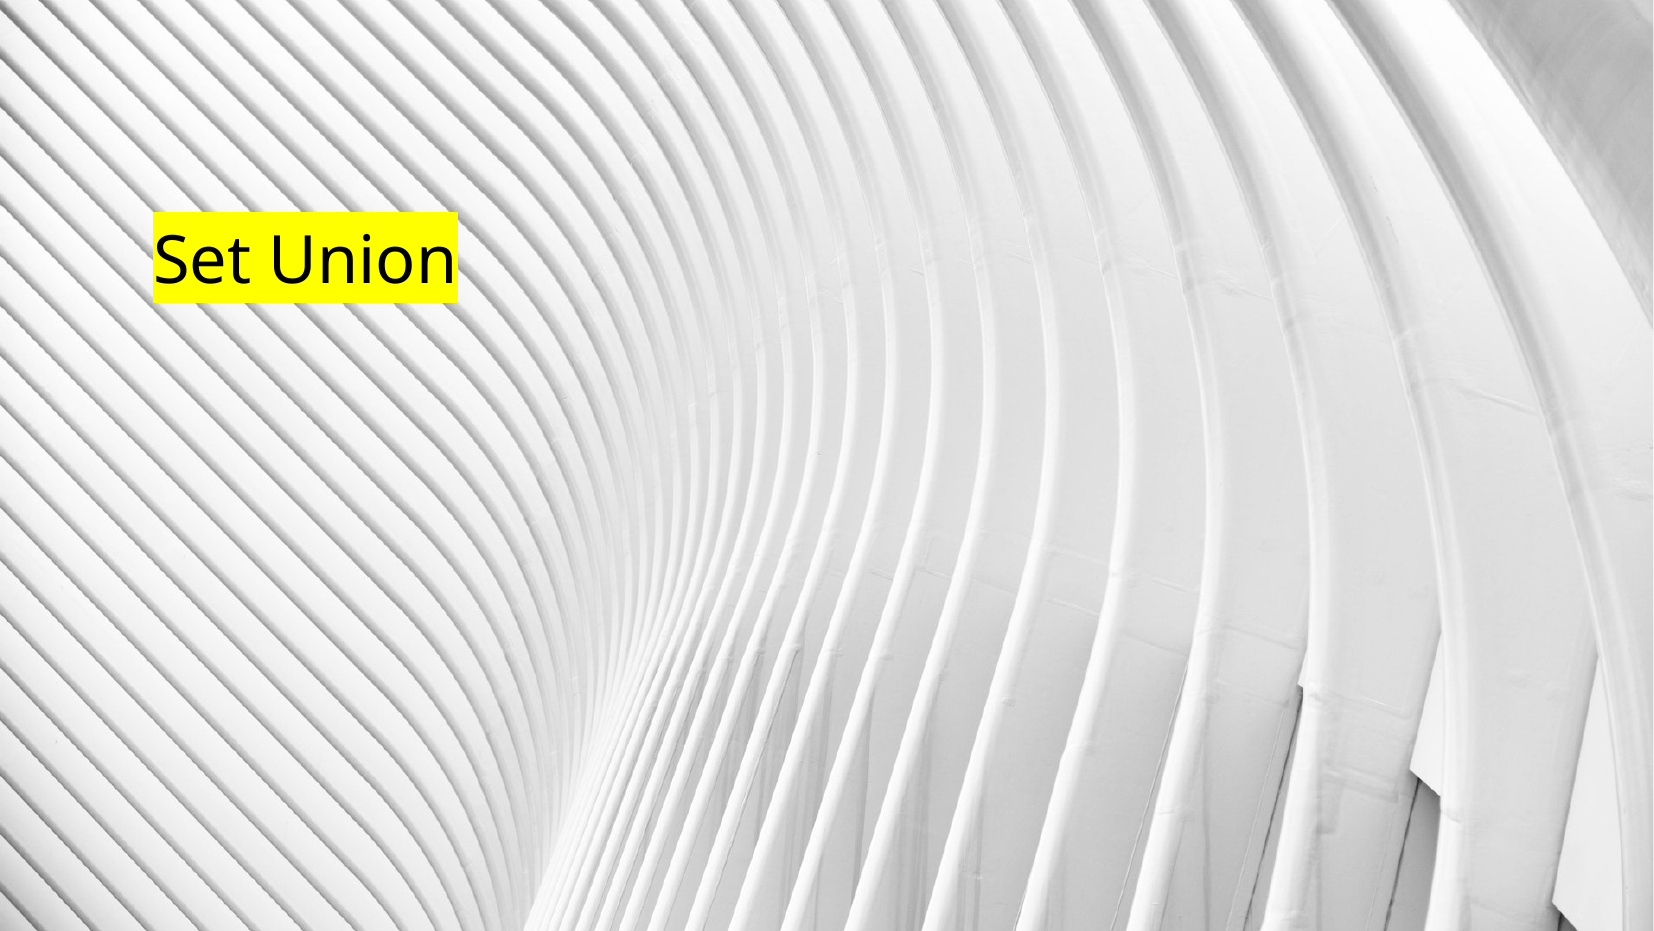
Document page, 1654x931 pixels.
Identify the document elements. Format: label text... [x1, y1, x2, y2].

list Set Union [82, 217, 1571, 839]
picture [0, 0, 1654, 931]
